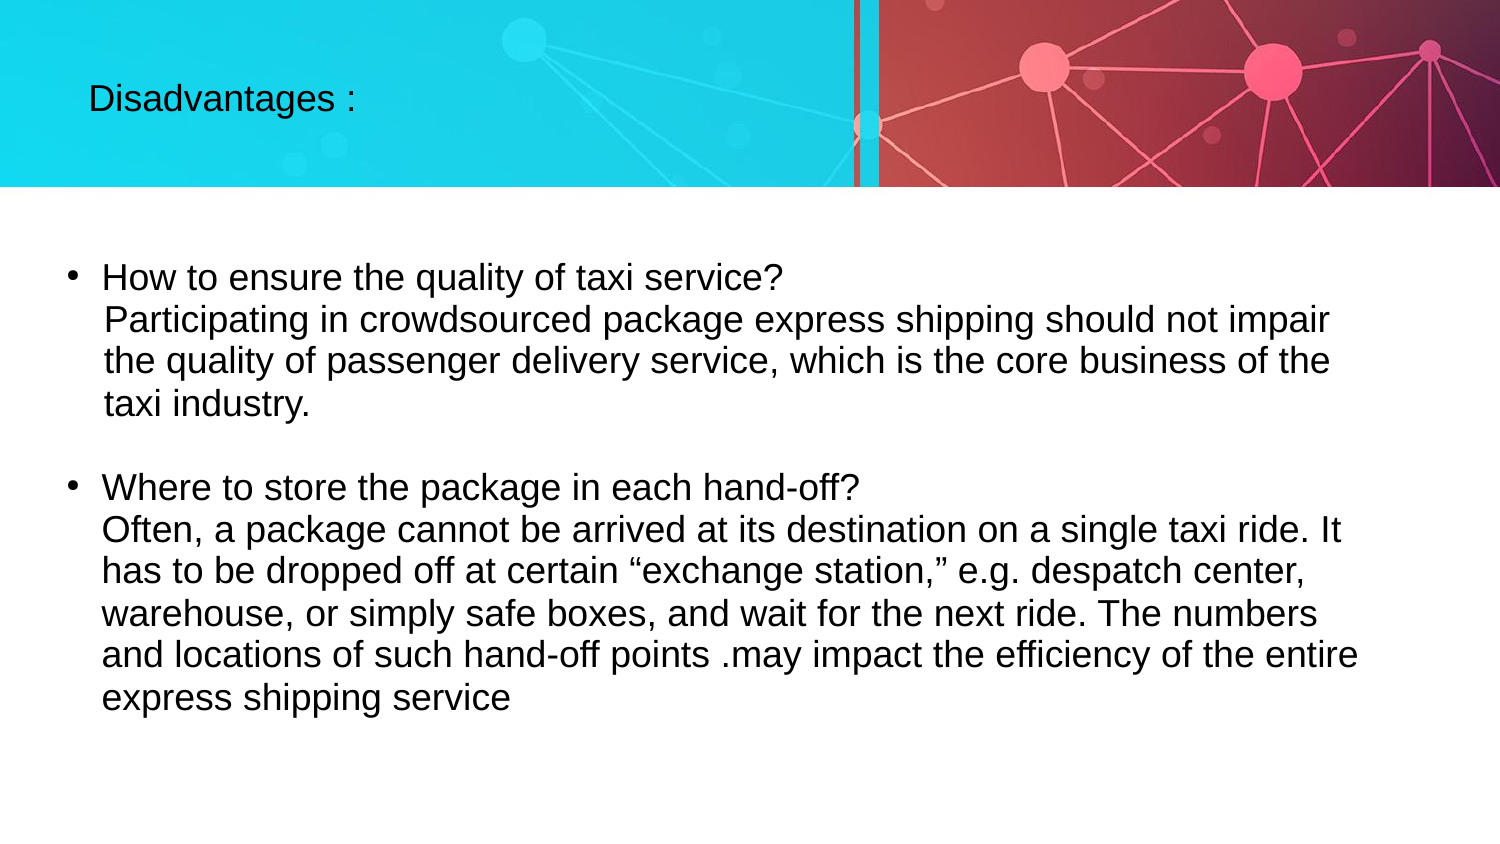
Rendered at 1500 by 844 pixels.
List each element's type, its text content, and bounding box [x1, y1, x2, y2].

title Disadvantages : [73, 21, 1427, 172]
picture [0, 0, 1500, 844]
text_box How to ensure the quality of taxi service? Participating in crowdsourced package express shipping should not impair the quality of passenger delivery service, which is the core business of the taxi industry. Where to store the package in each hand-off? Often, a package cannot be arrived at its destination on a single taxi ride. It has to be dropped off at certain “exchange station,” e.g. despatch center, warehouse, or simply safe boxes, and wait for the next ride. The numbers and locations of such hand-off points .may impact the efficiency of the entire express shipping service [51, 206, 1388, 798]
